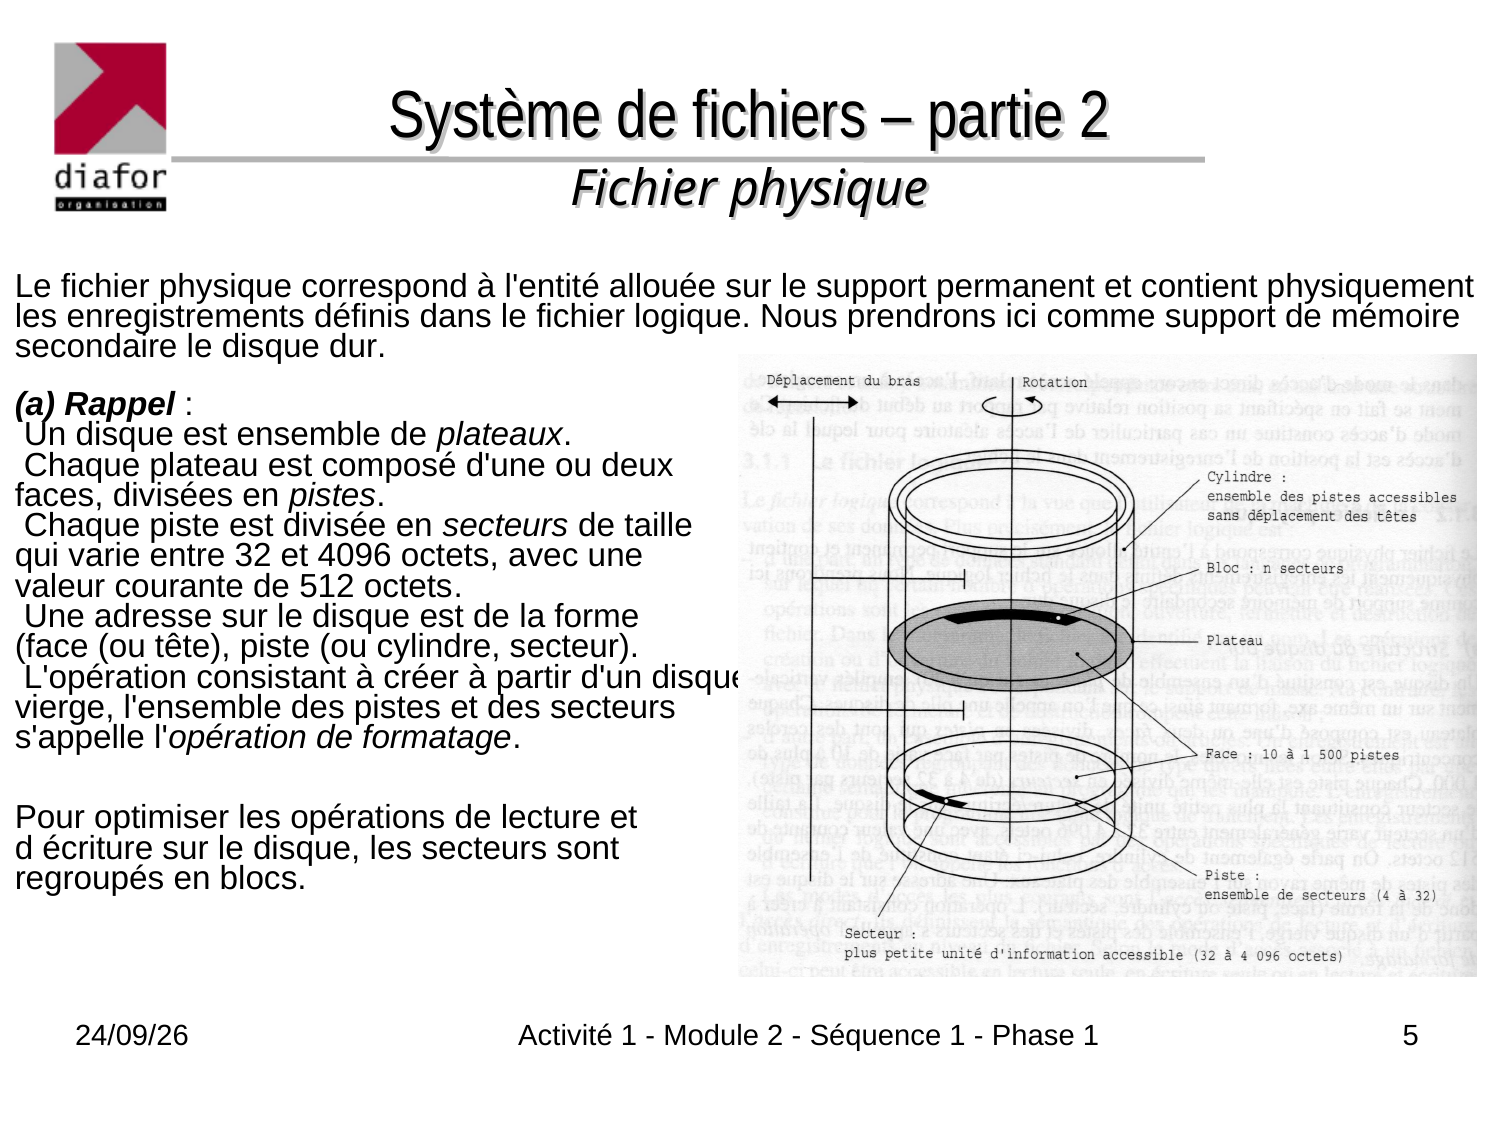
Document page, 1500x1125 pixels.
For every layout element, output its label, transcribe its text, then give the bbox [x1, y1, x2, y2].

picture [738, 354, 1477, 977]
text_box (a) Rappel : Un disque est ensemble de plateaux. Chaque plateau est composé d'une ou deux faces, divisées en pistes. Chaque piste est divisée en secteurs de taille qui varie entre 32 et 4096 octets, avec une valeur courante de 512 octets. Une adresse sur le disque est de la forme (face (ou tête), piste (ou cylindre, secteur). L'opération consistant à créer à partir d'un disque vierge, l'ensemble des pistes et des secteurs s'appelle l'opération de formatage. [0, 383, 738, 763]
text_box Le fichier physique correspond à l'entité allouée sur le support permanent et contient physiquement les enregistrements définis dans le fichier logique. Nous prendrons ici comme support de mémoire secondaire le disque dur. [0, 265, 1491, 372]
text_box Pour optimiser les opérations de lecture et d écriture sur le disque, les secteurs sont regroupés en blocs. [0, 797, 663, 903]
title Système de fichiers – partie 2 Fichier physique [75, 45, 1426, 250]
picture [53, 42, 168, 213]
